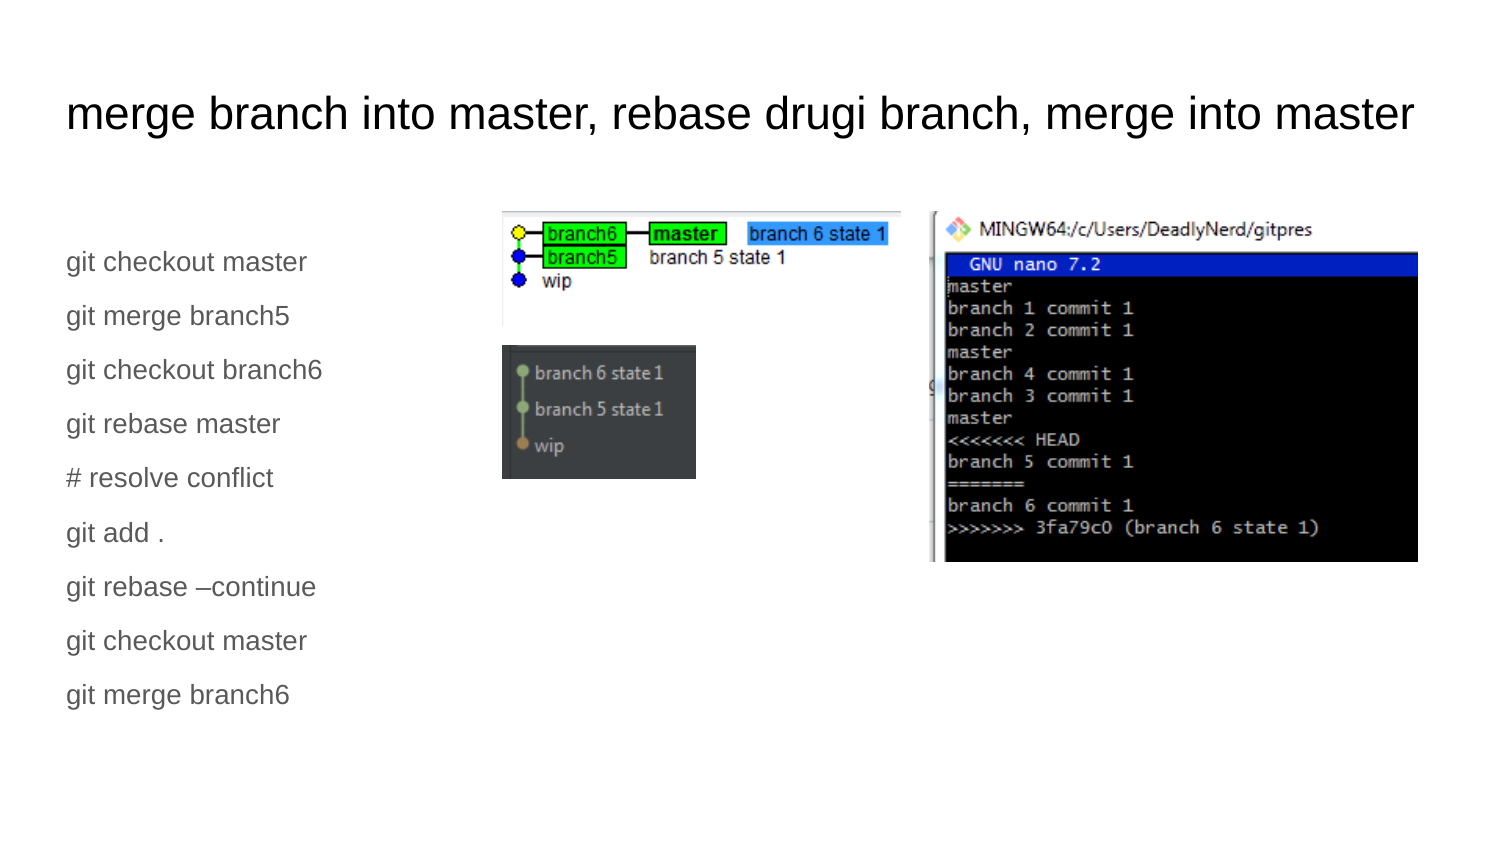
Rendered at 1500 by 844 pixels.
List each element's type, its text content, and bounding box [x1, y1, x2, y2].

picture [502, 211, 901, 327]
picture [929, 211, 1418, 562]
picture [502, 345, 696, 479]
title merge branch into master, rebase drugi branch, merge into master [51, 72, 1449, 167]
list git checkout master git merge branch5 git checkout branch6 git rebase master # resolve conflict git add . git rebase –continue git checkout master git merge branch6 [51, 227, 1449, 730]
